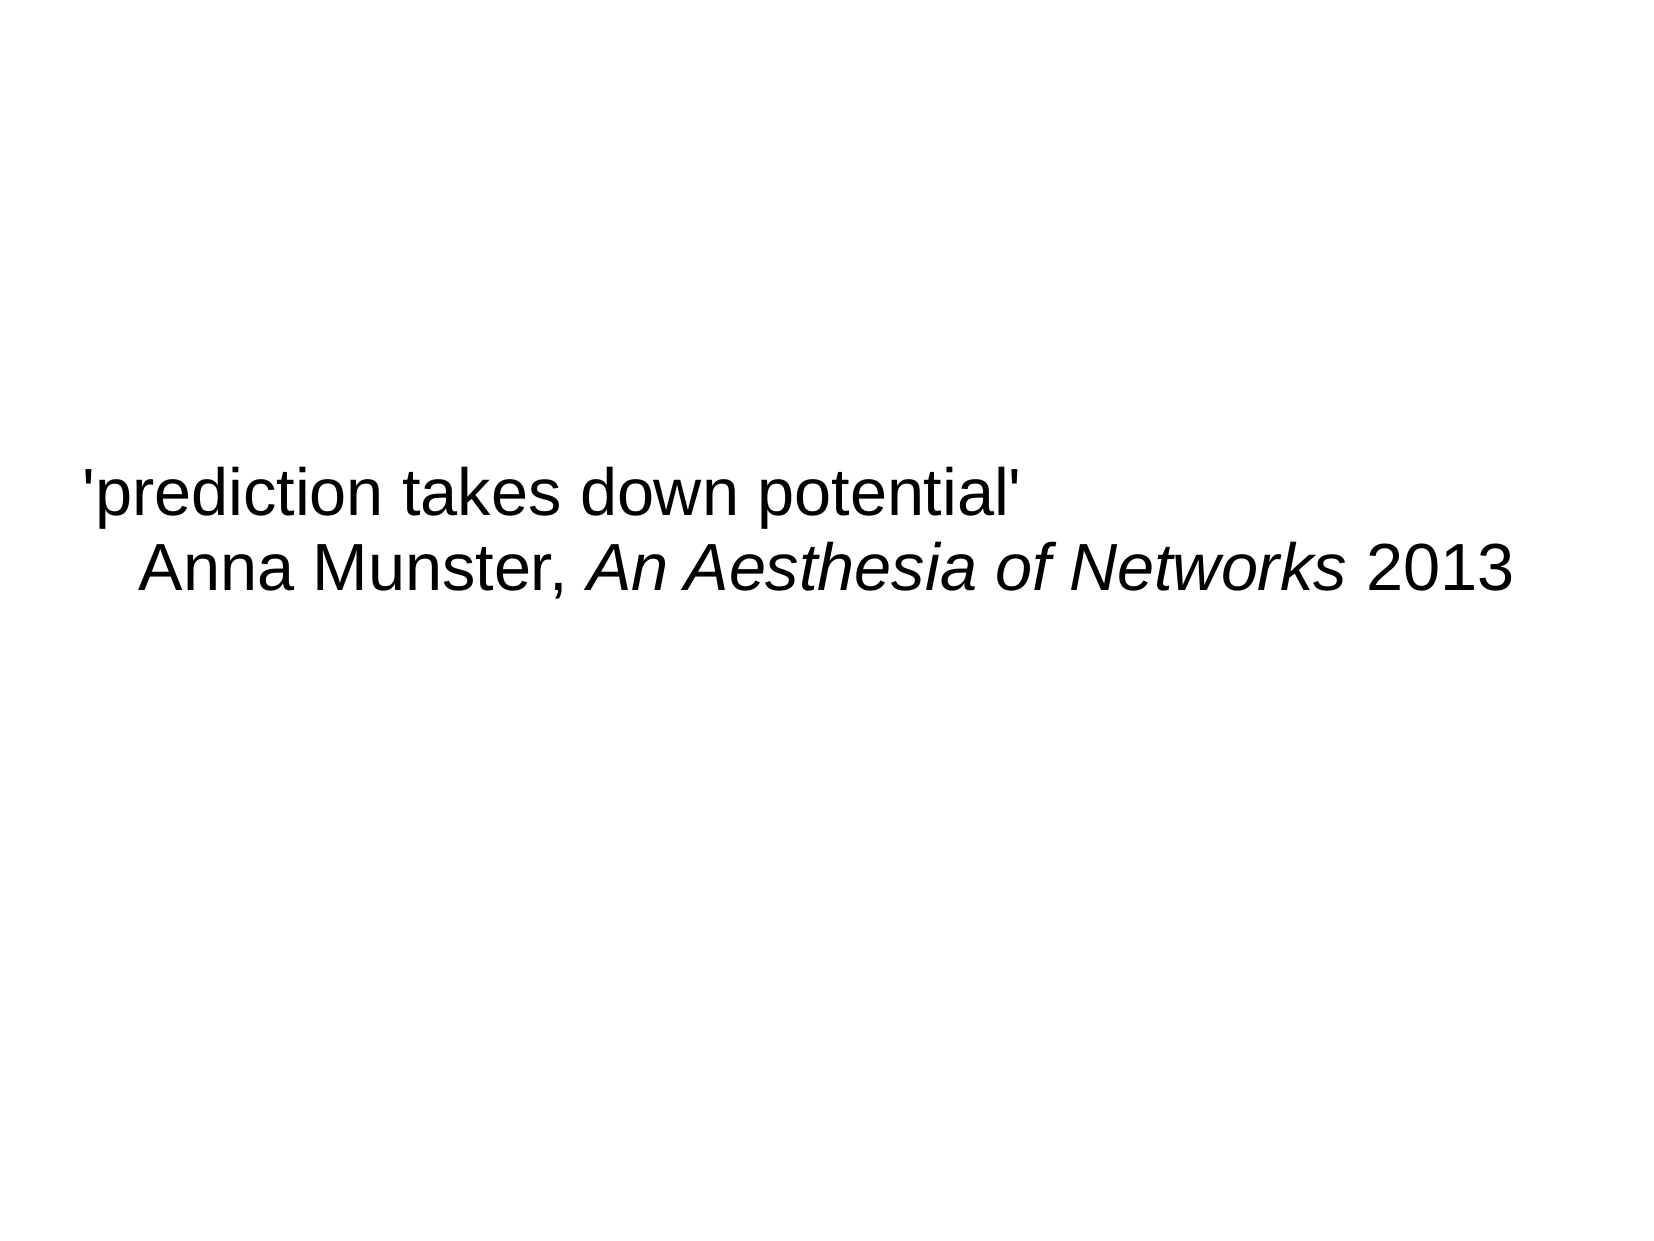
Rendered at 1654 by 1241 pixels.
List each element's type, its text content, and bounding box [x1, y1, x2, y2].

subtitle 'prediction takes down potential' Anna Munster, An Aesthesia of Networks 2013 [82, 49, 1571, 1010]
